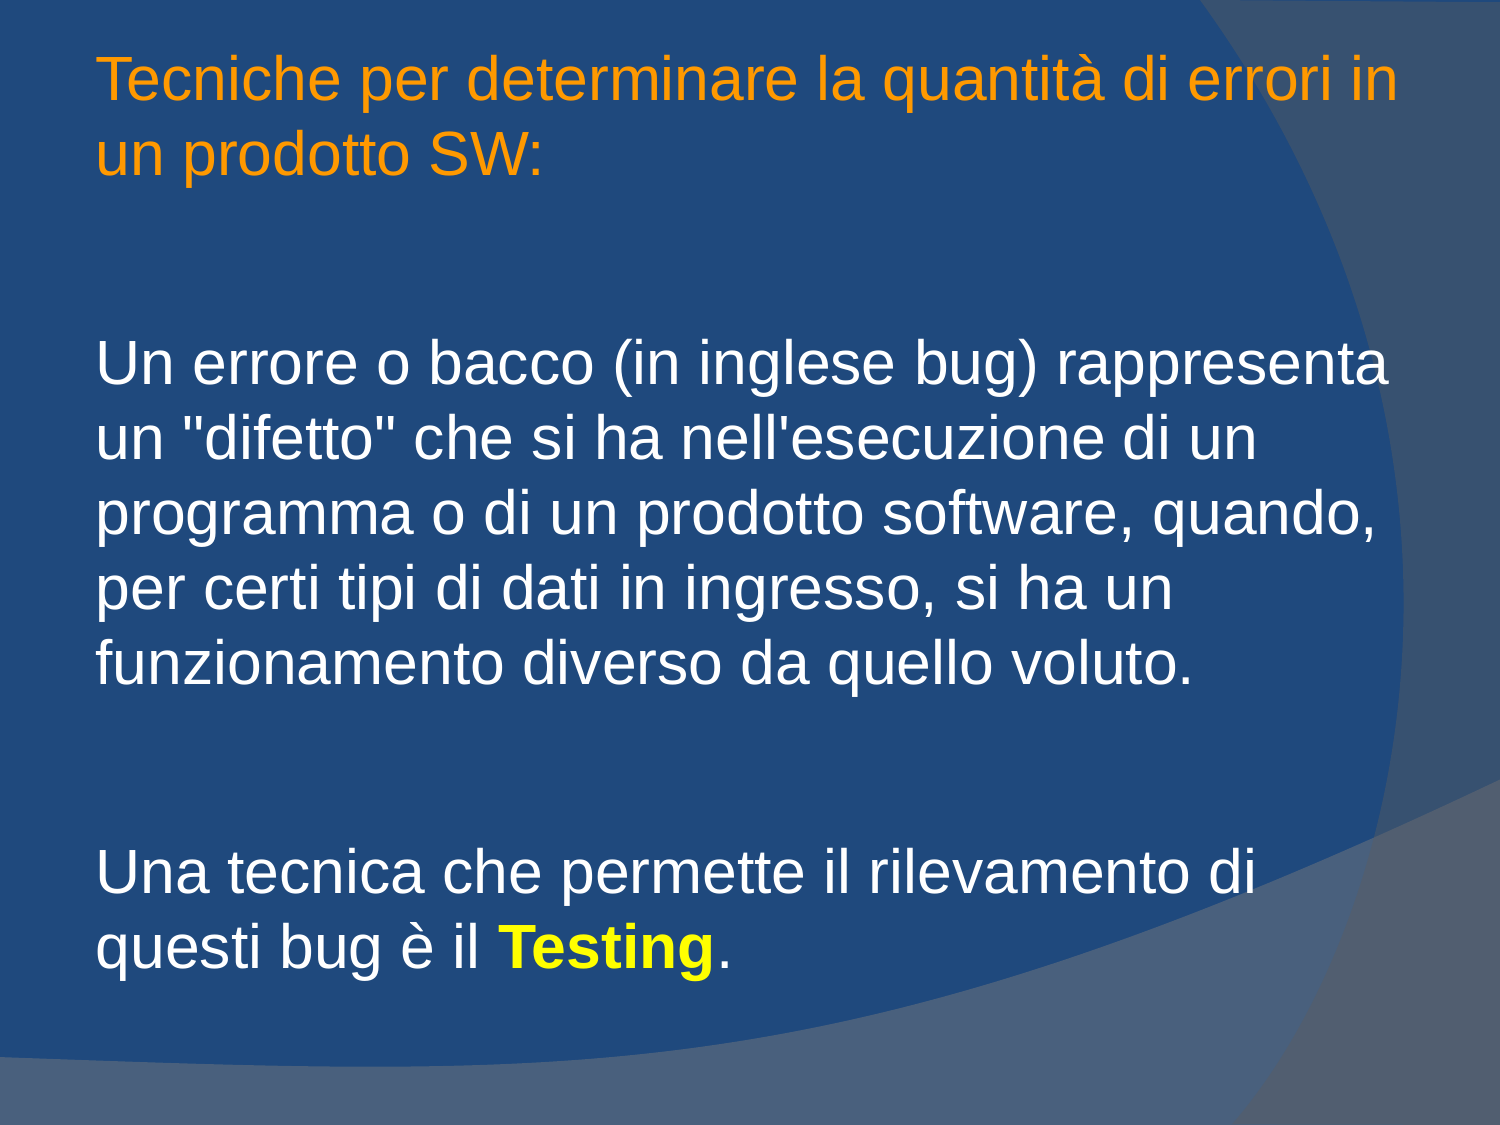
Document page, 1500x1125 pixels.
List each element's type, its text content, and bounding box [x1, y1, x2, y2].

list Tecniche per determinare la quantità di errori in un prodotto SW: Un errore o bacco (in inglese bug) rappresenta un "difetto" che si ha nell'esecuzione di un programma o di un prodotto software, quando, per certi tipi di dati in ingresso, si ha un funzionamento diverso da quello voluto. Una tecnica che permette il rilevamento di questi bug è il Testing. [75, 30, 1443, 1077]
